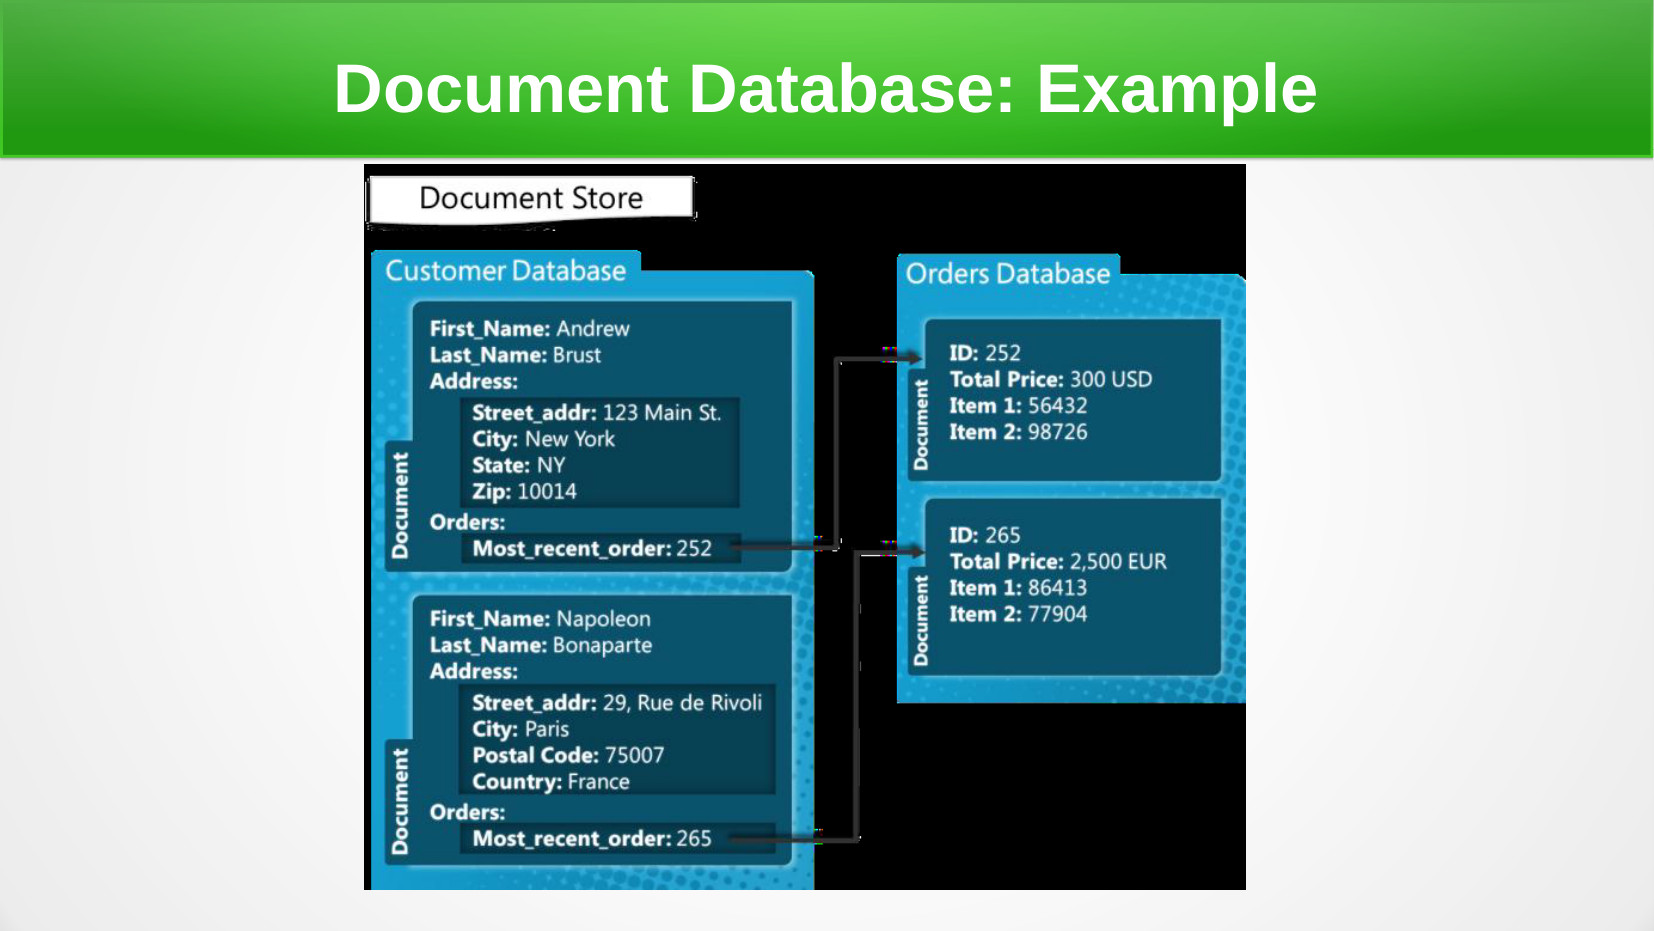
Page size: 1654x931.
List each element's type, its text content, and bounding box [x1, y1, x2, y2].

picture [364, 164, 1246, 890]
title Document Database: Example [82, 35, 1571, 142]
